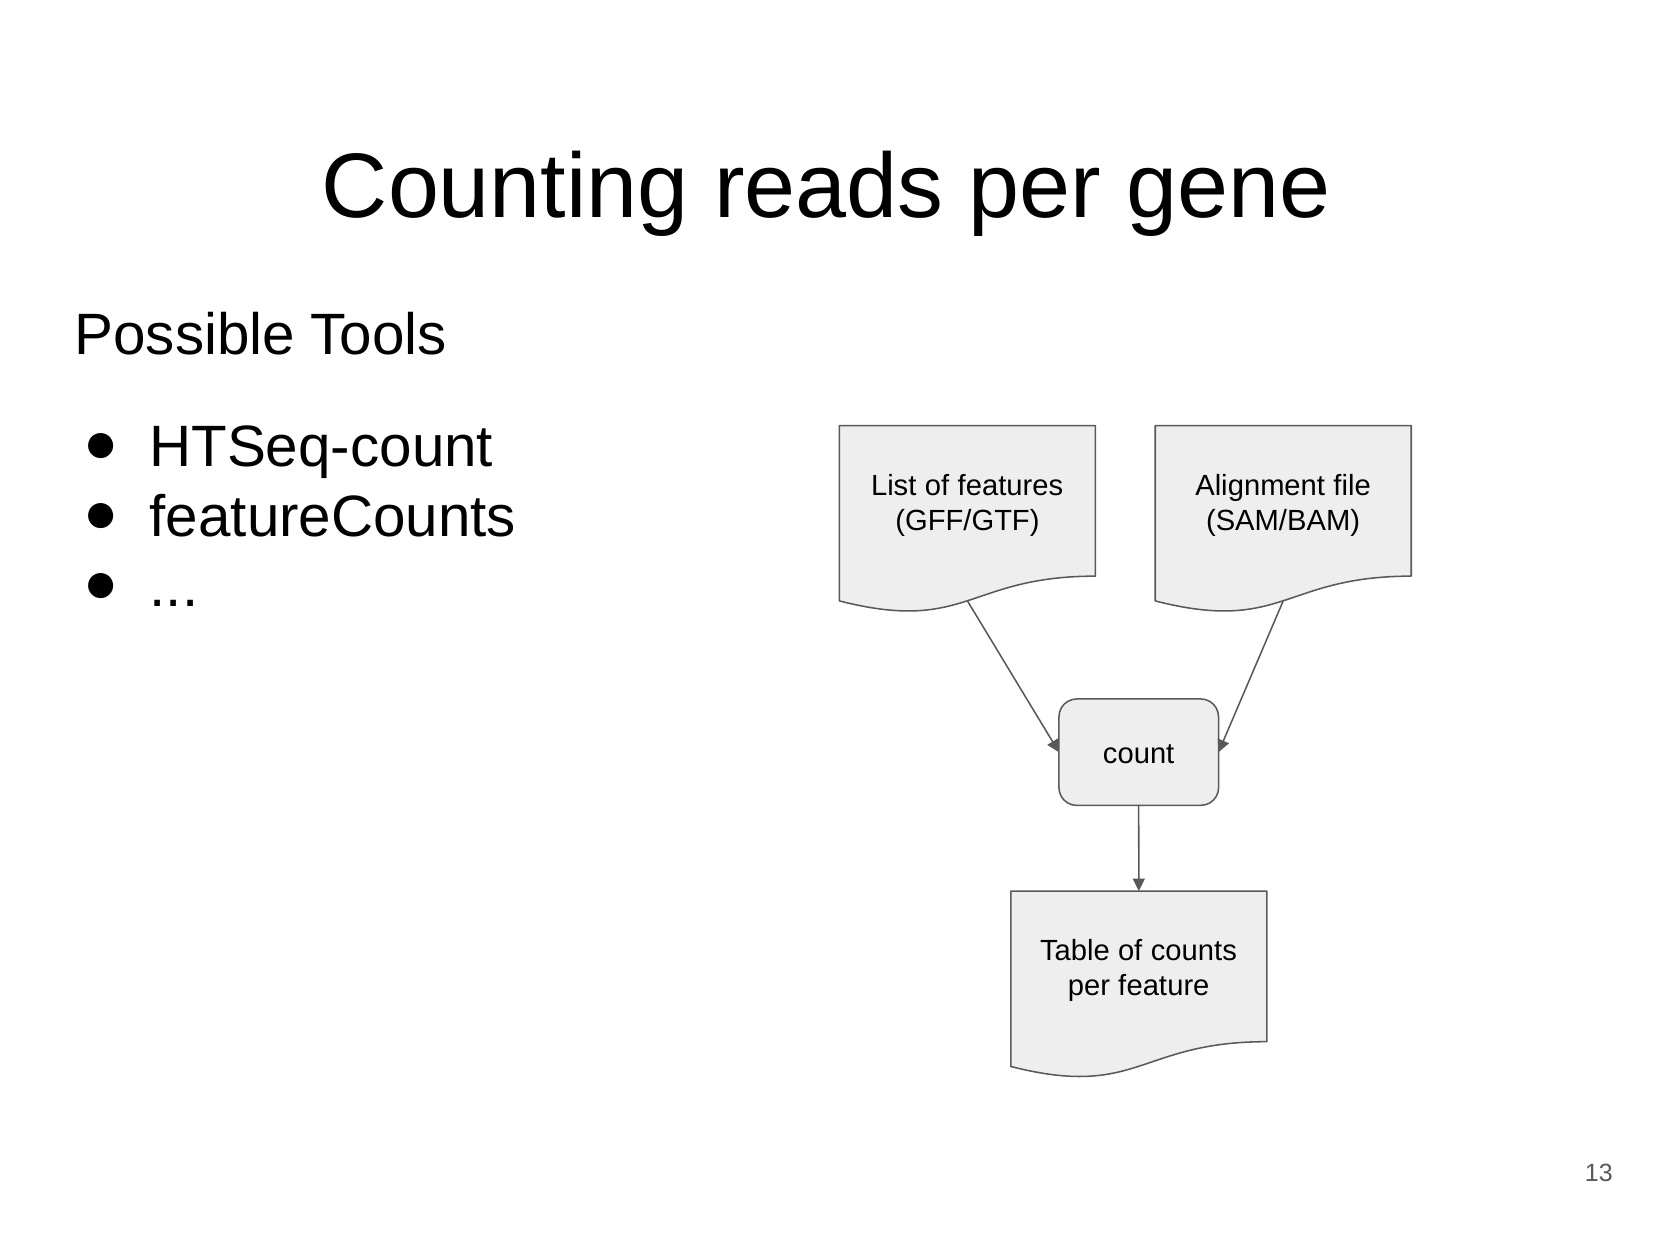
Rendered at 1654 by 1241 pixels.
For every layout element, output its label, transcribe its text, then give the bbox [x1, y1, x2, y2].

text_box count [1058, 698, 1219, 806]
slide_number <number> [1532, 1124, 1632, 1220]
title Counting reads per gene [56, 107, 1598, 246]
list Possible Tools HTSeq-count featureCounts ... [56, 277, 780, 1102]
text_box Table of counts per feature [1010, 891, 1267, 1077]
text_box Alignment file (SAM/BAM) [1155, 425, 1412, 611]
text_box List of features (GFF/GTF) [839, 425, 1096, 611]
